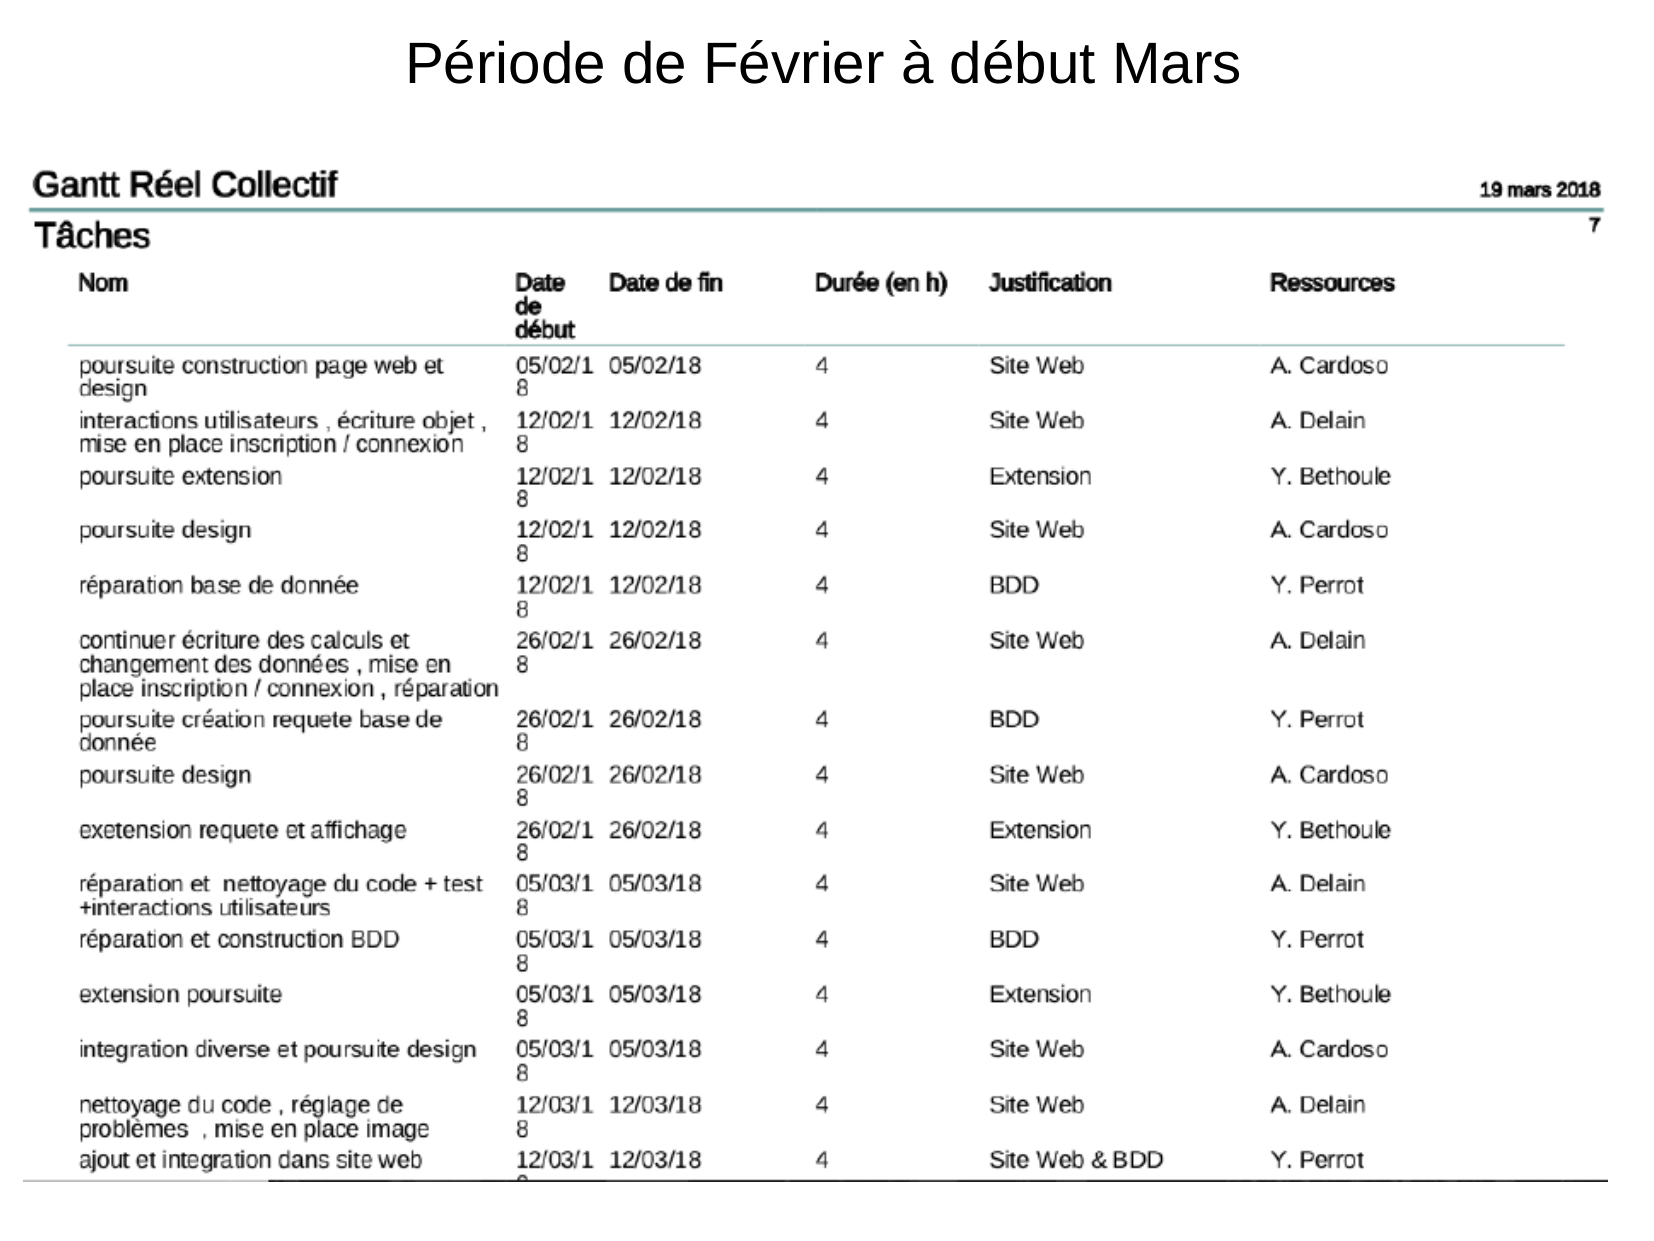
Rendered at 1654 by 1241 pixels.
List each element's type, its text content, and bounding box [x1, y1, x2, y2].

text_box Période de Février à début Mars [390, 23, 1264, 119]
picture [23, 162, 1608, 1182]
